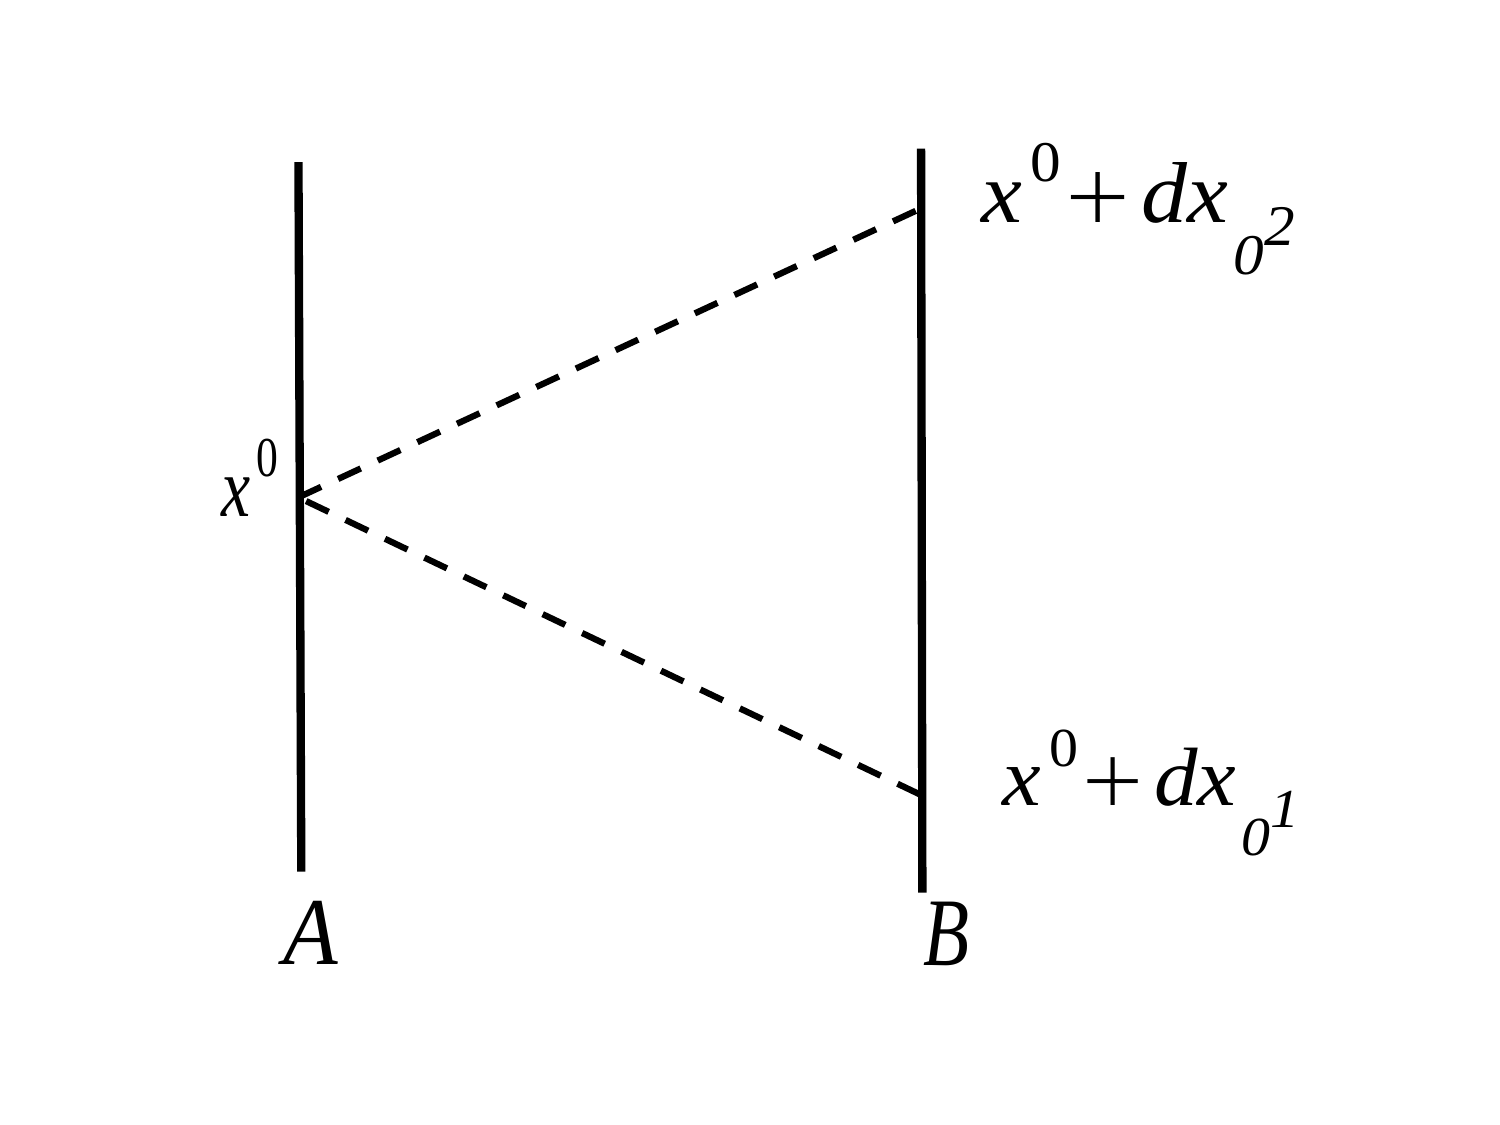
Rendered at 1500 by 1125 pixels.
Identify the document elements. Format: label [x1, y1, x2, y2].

chart [199, 425, 299, 533]
chart [950, 129, 1330, 287]
chart [898, 881, 996, 989]
chart [973, 716, 1329, 867]
chart [254, 880, 369, 988]
